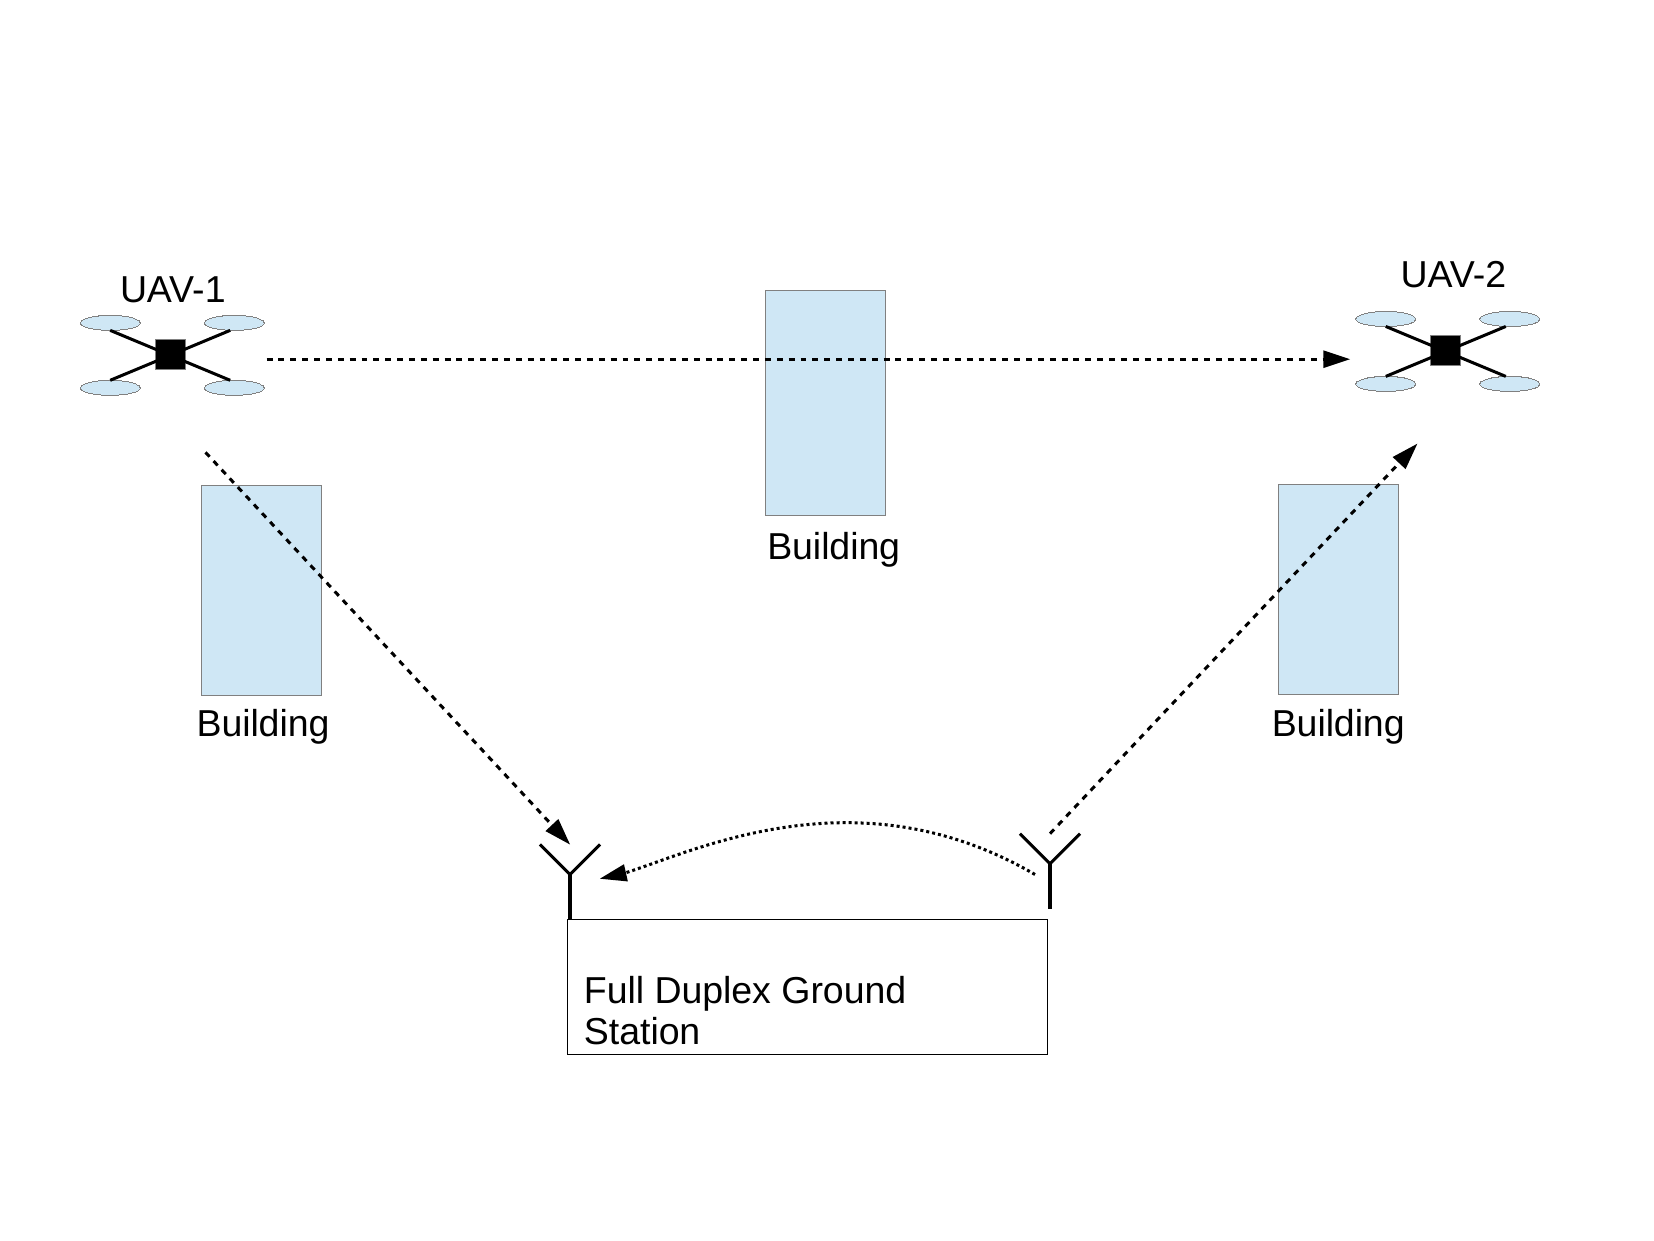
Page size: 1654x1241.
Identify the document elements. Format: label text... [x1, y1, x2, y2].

text_box [155, 352, 164, 359]
text_box [1430, 347, 1440, 355]
text_box [155, 358, 186, 370]
text_box [1430, 354, 1461, 366]
text_box [155, 339, 186, 353]
text_box UAV-2 [1385, 251, 1521, 297]
text_box [1355, 311, 1416, 327]
text_box UAV-1 [105, 266, 241, 312]
text_box [1452, 348, 1461, 355]
text_box [204, 380, 265, 396]
text_box [1479, 311, 1540, 327]
text_box Building [181, 695, 345, 752]
text_box [1278, 484, 1399, 694]
text_box [765, 290, 886, 516]
text_box [80, 315, 141, 331]
text_box Building [752, 518, 916, 576]
text_box [201, 485, 322, 695]
text_box [1479, 376, 1540, 392]
text_box [80, 380, 141, 396]
text_box [204, 315, 265, 331]
text_box [1355, 376, 1416, 392]
text_box [176, 351, 186, 359]
text_box Full Duplex Ground Station [569, 961, 1048, 1019]
text_box [1430, 335, 1461, 349]
text_box Building [1257, 694, 1420, 752]
